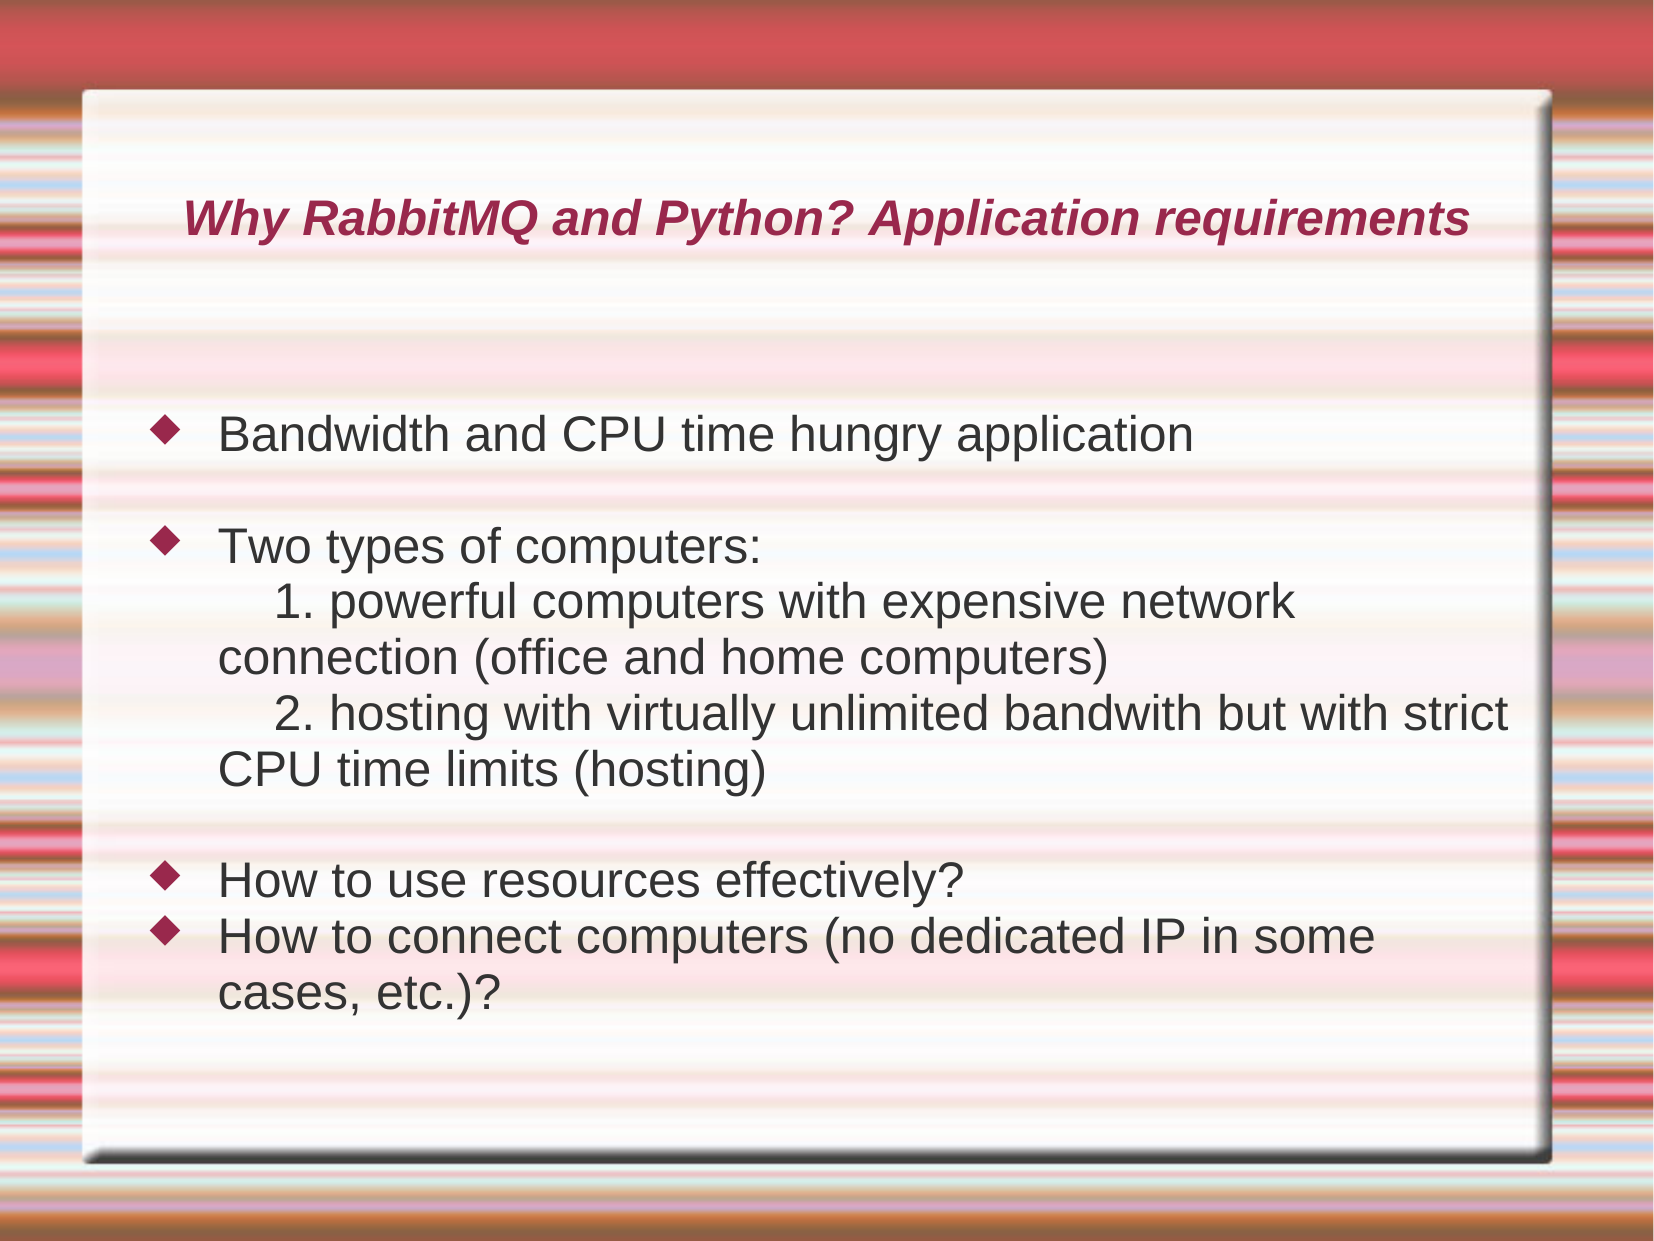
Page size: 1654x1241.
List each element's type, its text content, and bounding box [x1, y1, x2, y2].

title Why RabbitMQ and Python? Application requirements [121, 114, 1534, 322]
list Bandwidth and CPU time hungry application Two types of computers: 1. powerful computers with expensive network connection (office and home computers) 2. hosting with virtually unlimited bandwith but with strict CPU time limits (hosting) How to use resources effectively? How to connect computers (no dedicated IP in some cases, etc.)? [134, 350, 1516, 1170]
picture [0, 0, 1654, 1241]
